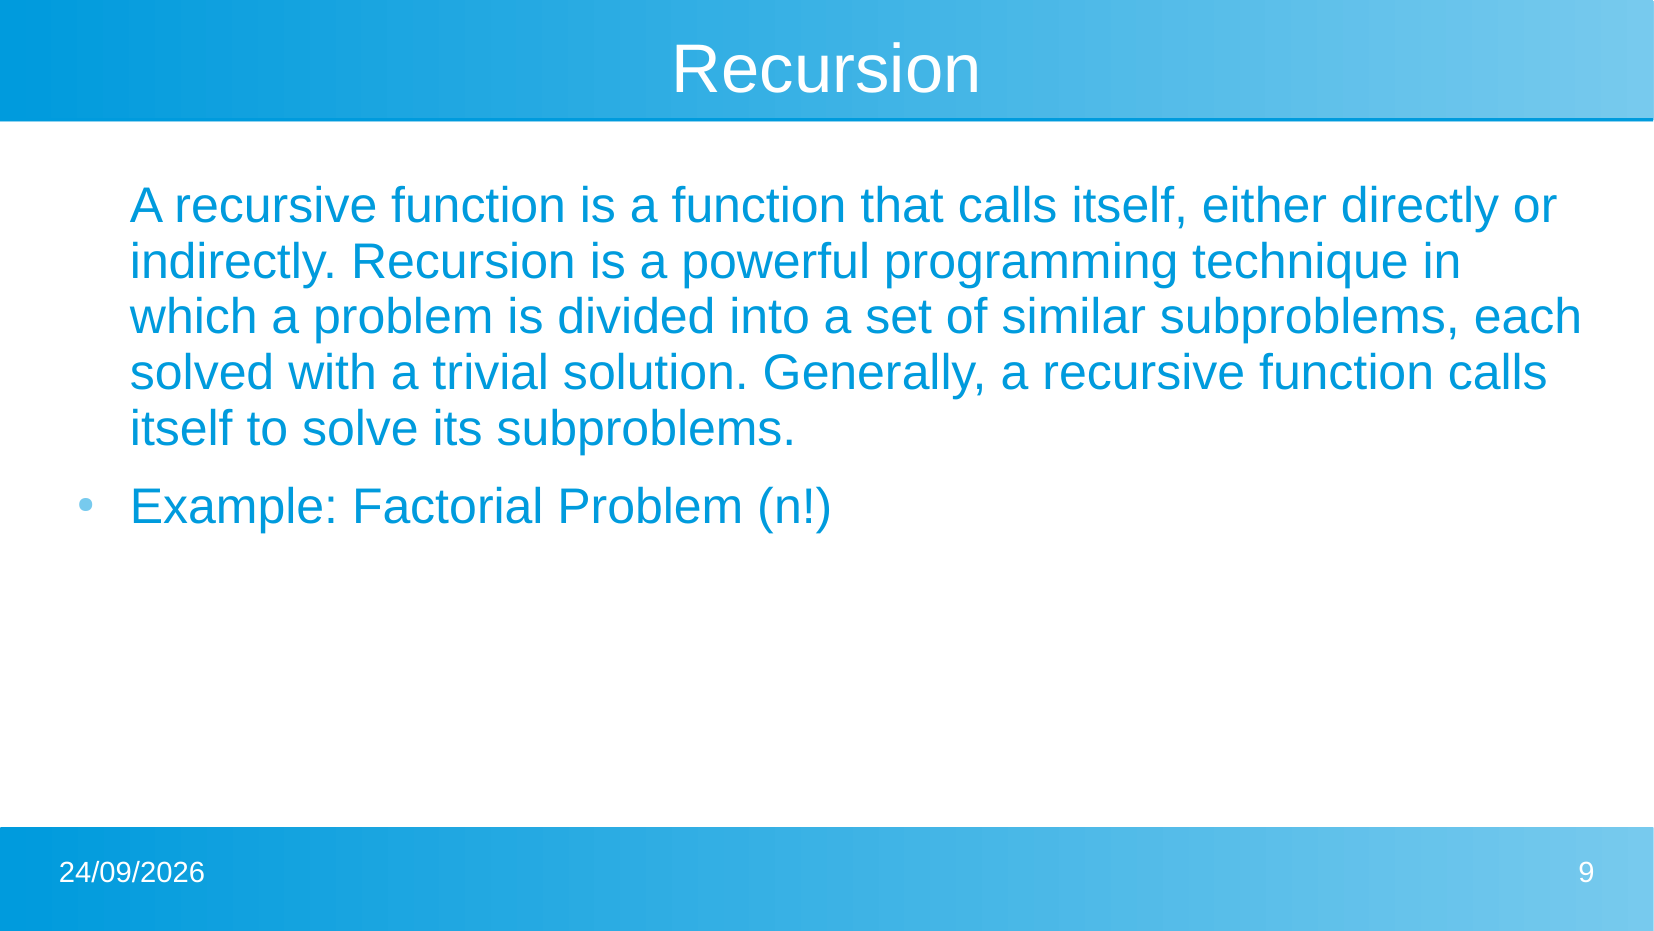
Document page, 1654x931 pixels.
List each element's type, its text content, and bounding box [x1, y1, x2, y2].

list A recursive function is a function that calls itself, either directly or indirectly. Recursion is a powerful programming technique in which a problem is divided into a set of similar subproblems, each solved with a trivial solution. Generally, a recursive function calls itself to solve its subproblems. Example: Factorial Problem (n!) [59, 177, 1595, 768]
title Recursion [59, 29, 1595, 108]
